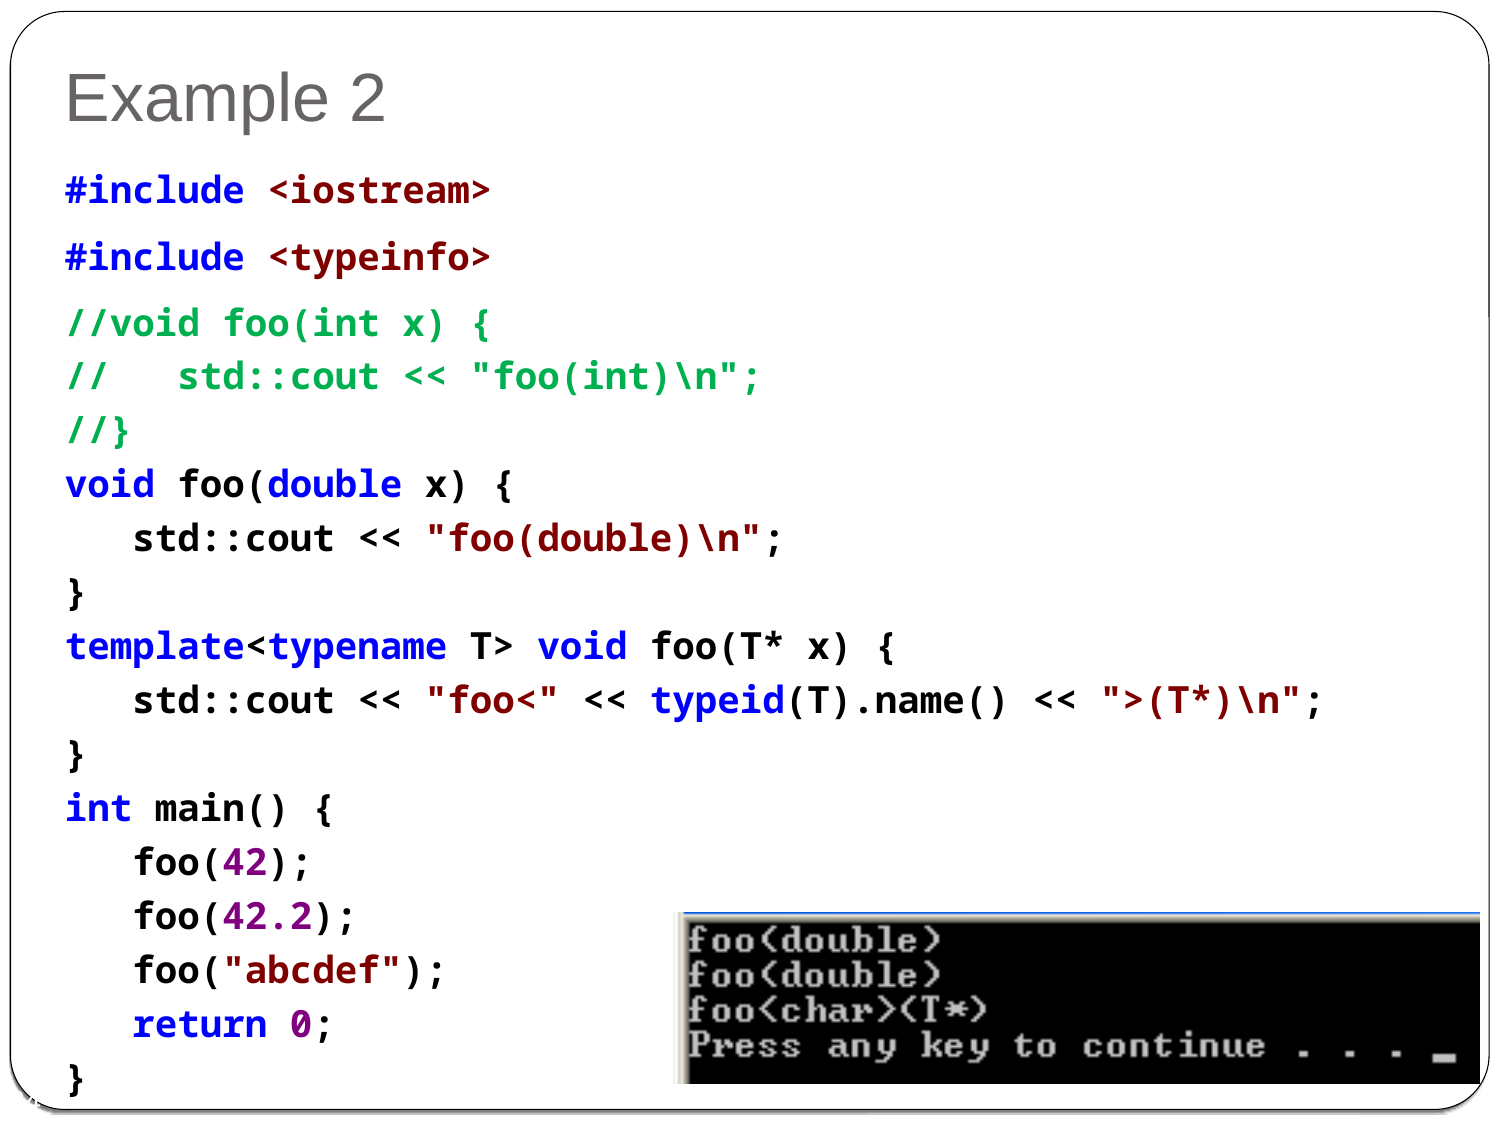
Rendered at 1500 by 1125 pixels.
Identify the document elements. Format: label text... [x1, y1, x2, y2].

list #include <iostream> #include <typeinfo> //void foo(int x) { // std::cout << "foo(int)\n"; //} void foo(double x) { std::cout << "foo(double)\n"; } template<typename T> void foo(T* x) { std::cout << "foo<" << typeid(T).name() << ">(T*)\n"; } int main() { foo(42); foo(42.2); foo("abcdef"); return 0; } [50, 149, 1450, 1088]
slide_number <number> [0, 1074, 50, 1125]
picture [673, 912, 1480, 1084]
title Example 2 [50, 45, 1450, 149]
